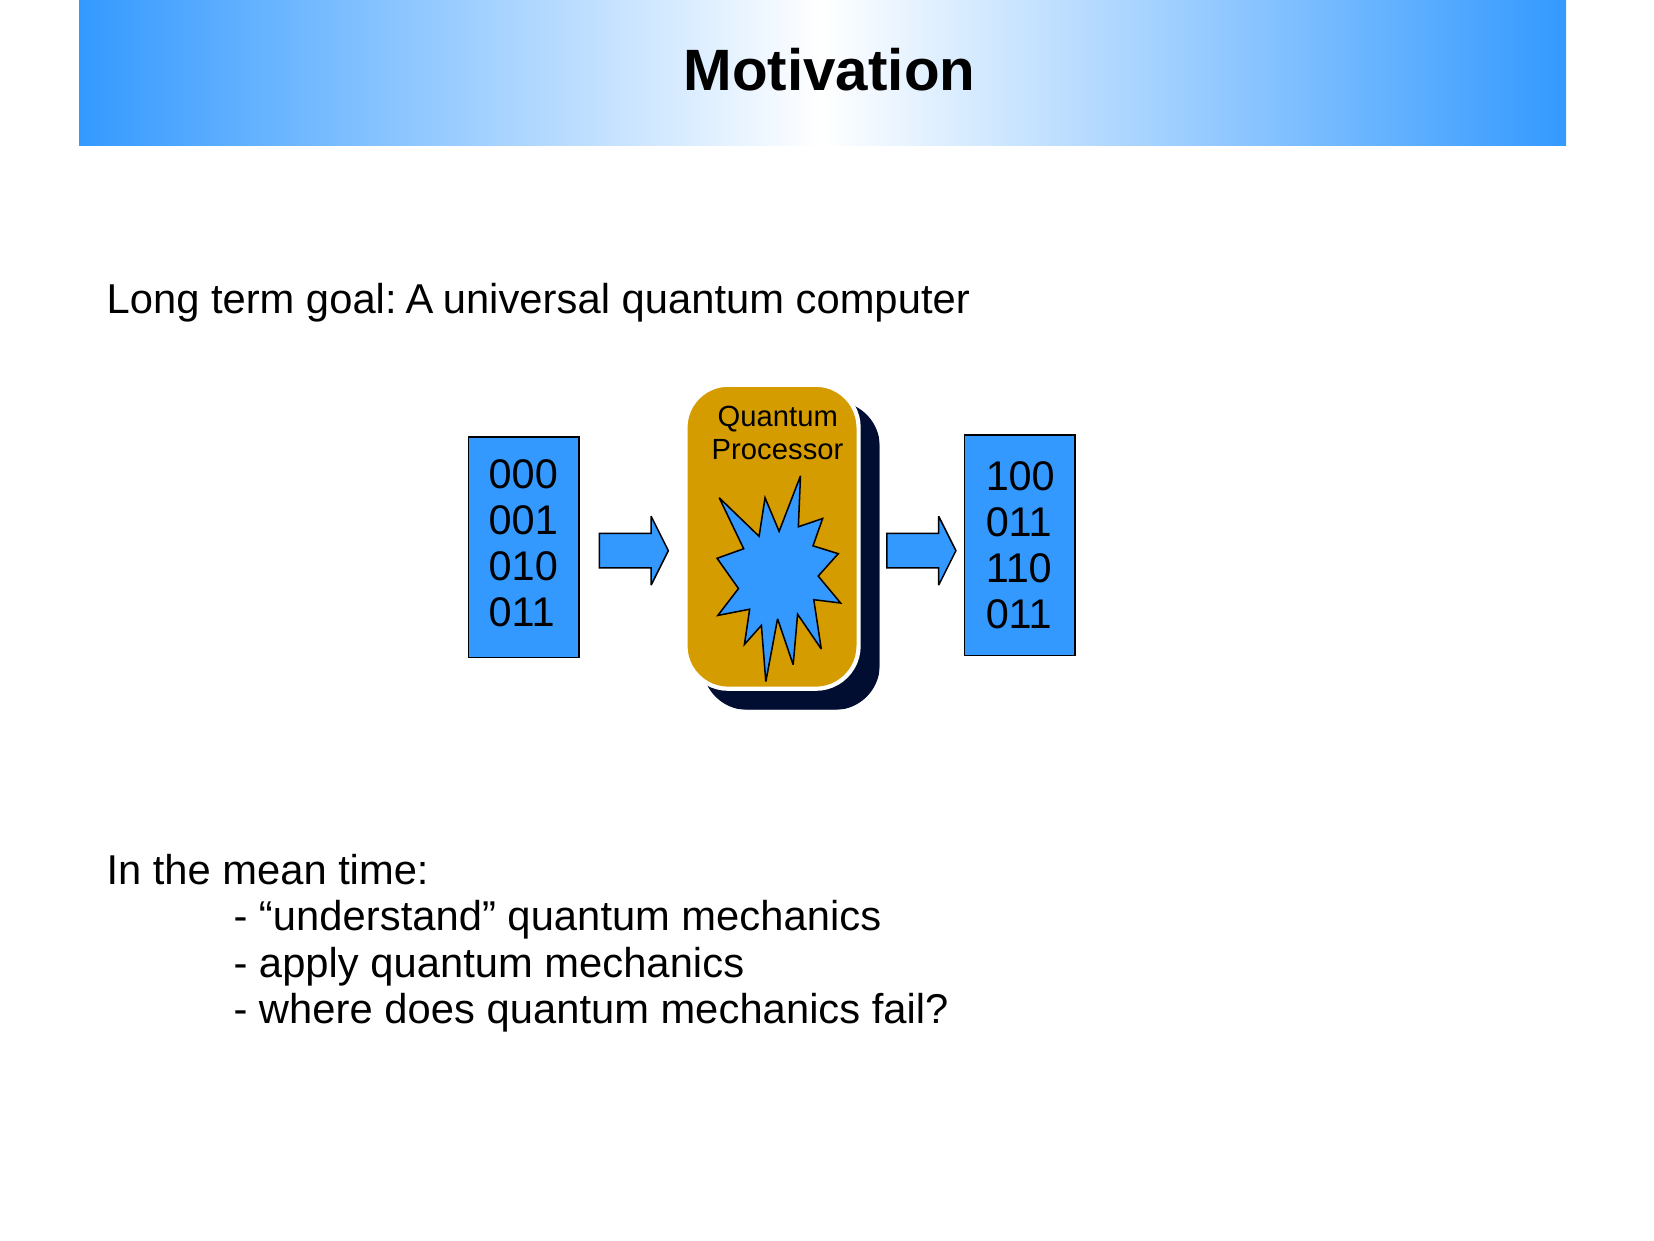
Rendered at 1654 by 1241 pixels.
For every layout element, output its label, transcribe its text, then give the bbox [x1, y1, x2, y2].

text_box [599, 516, 669, 586]
text_box [685, 489, 859, 689]
text_box 100 011 110 011 [983, 448, 1073, 604]
text_box [699, 384, 845, 396]
text_box [964, 435, 1075, 656]
text_box [79, 0, 1654, 146]
text_box [468, 436, 579, 658]
text_box Long term goal: A universal quantum computer [68, 268, 1558, 331]
text_box 000 001 010 011 [486, 446, 576, 602]
text_box [886, 516, 956, 586]
text_box Quantum Processor [658, 396, 897, 489]
text_box Motivation [669, 29, 991, 111]
text_box In the mean time: - “understand” quantum mechanics - apply quantum mechanics - where does quantum mechanics fail? [68, 838, 1558, 1041]
